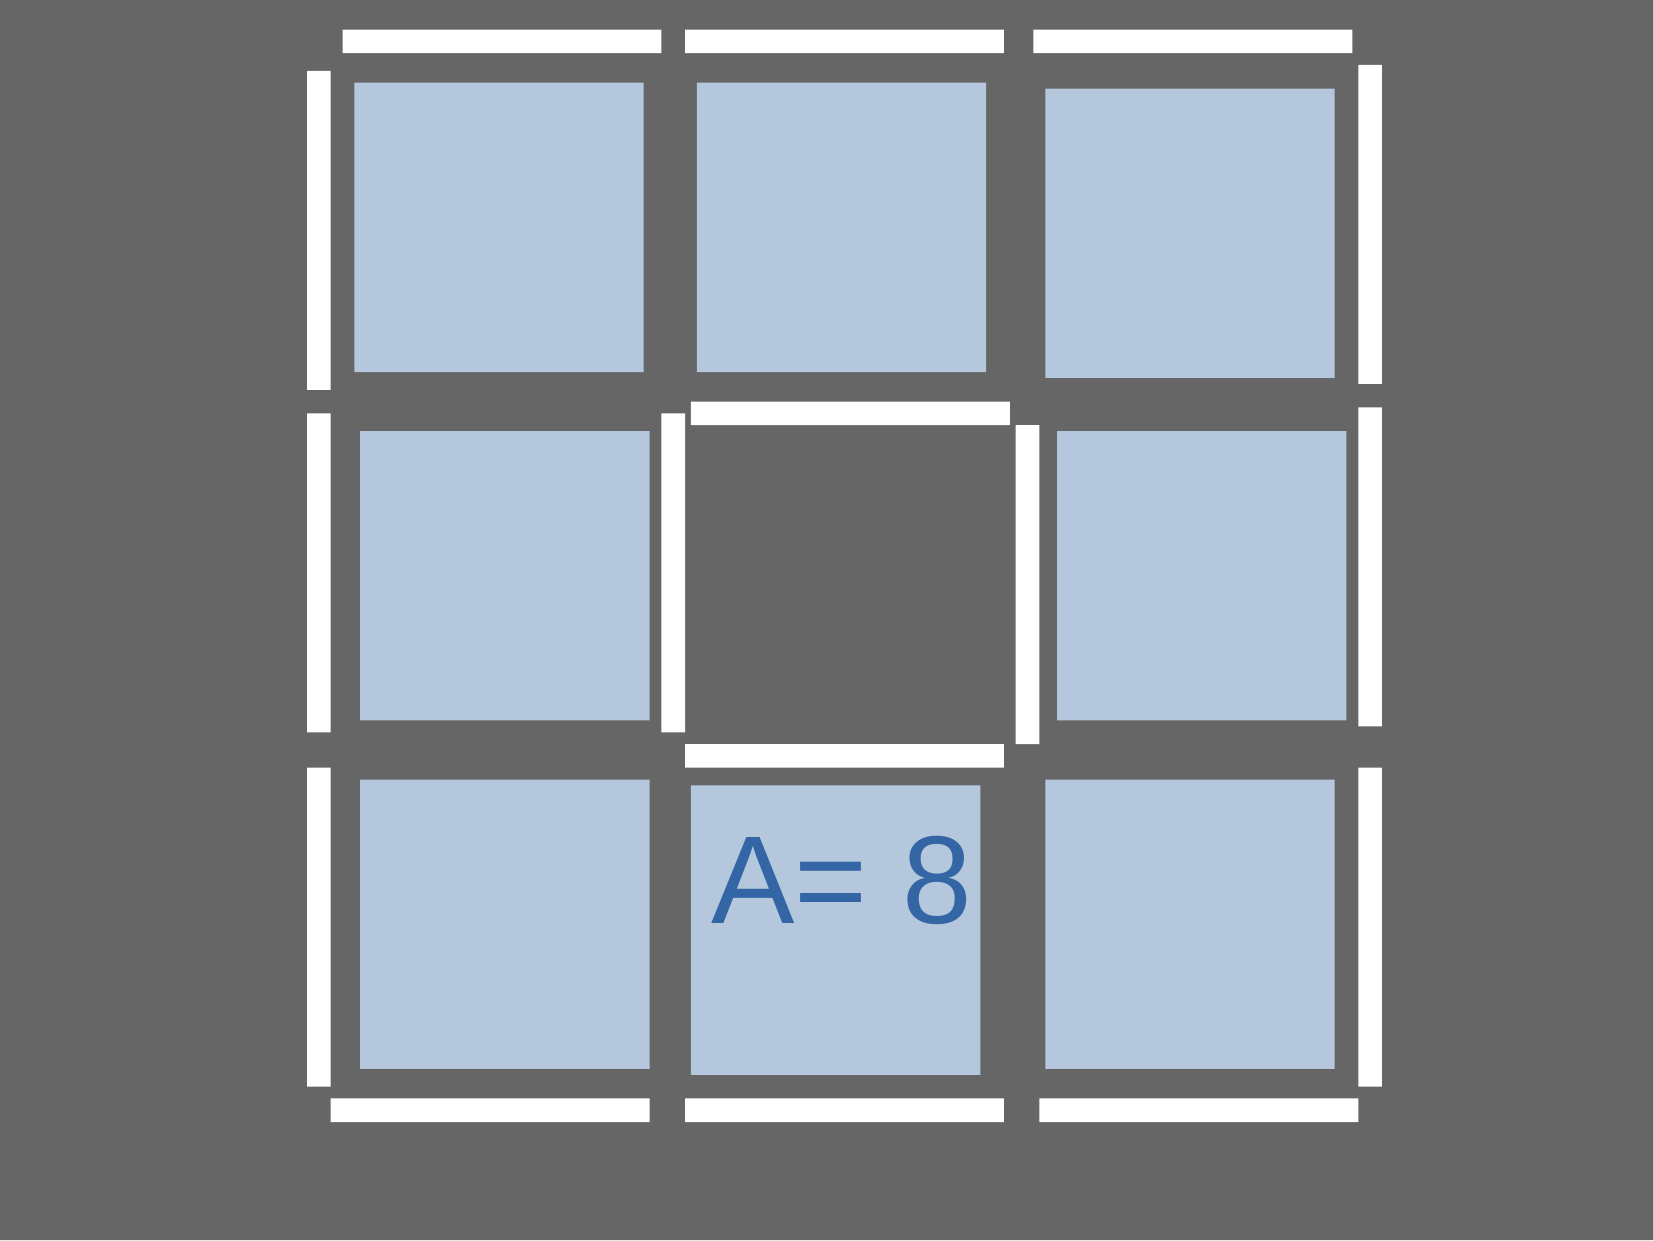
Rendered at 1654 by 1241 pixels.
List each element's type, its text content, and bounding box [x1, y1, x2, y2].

text_box [0, 0, 1654, 1241]
text_box A= 8 [696, 803, 1335, 1241]
